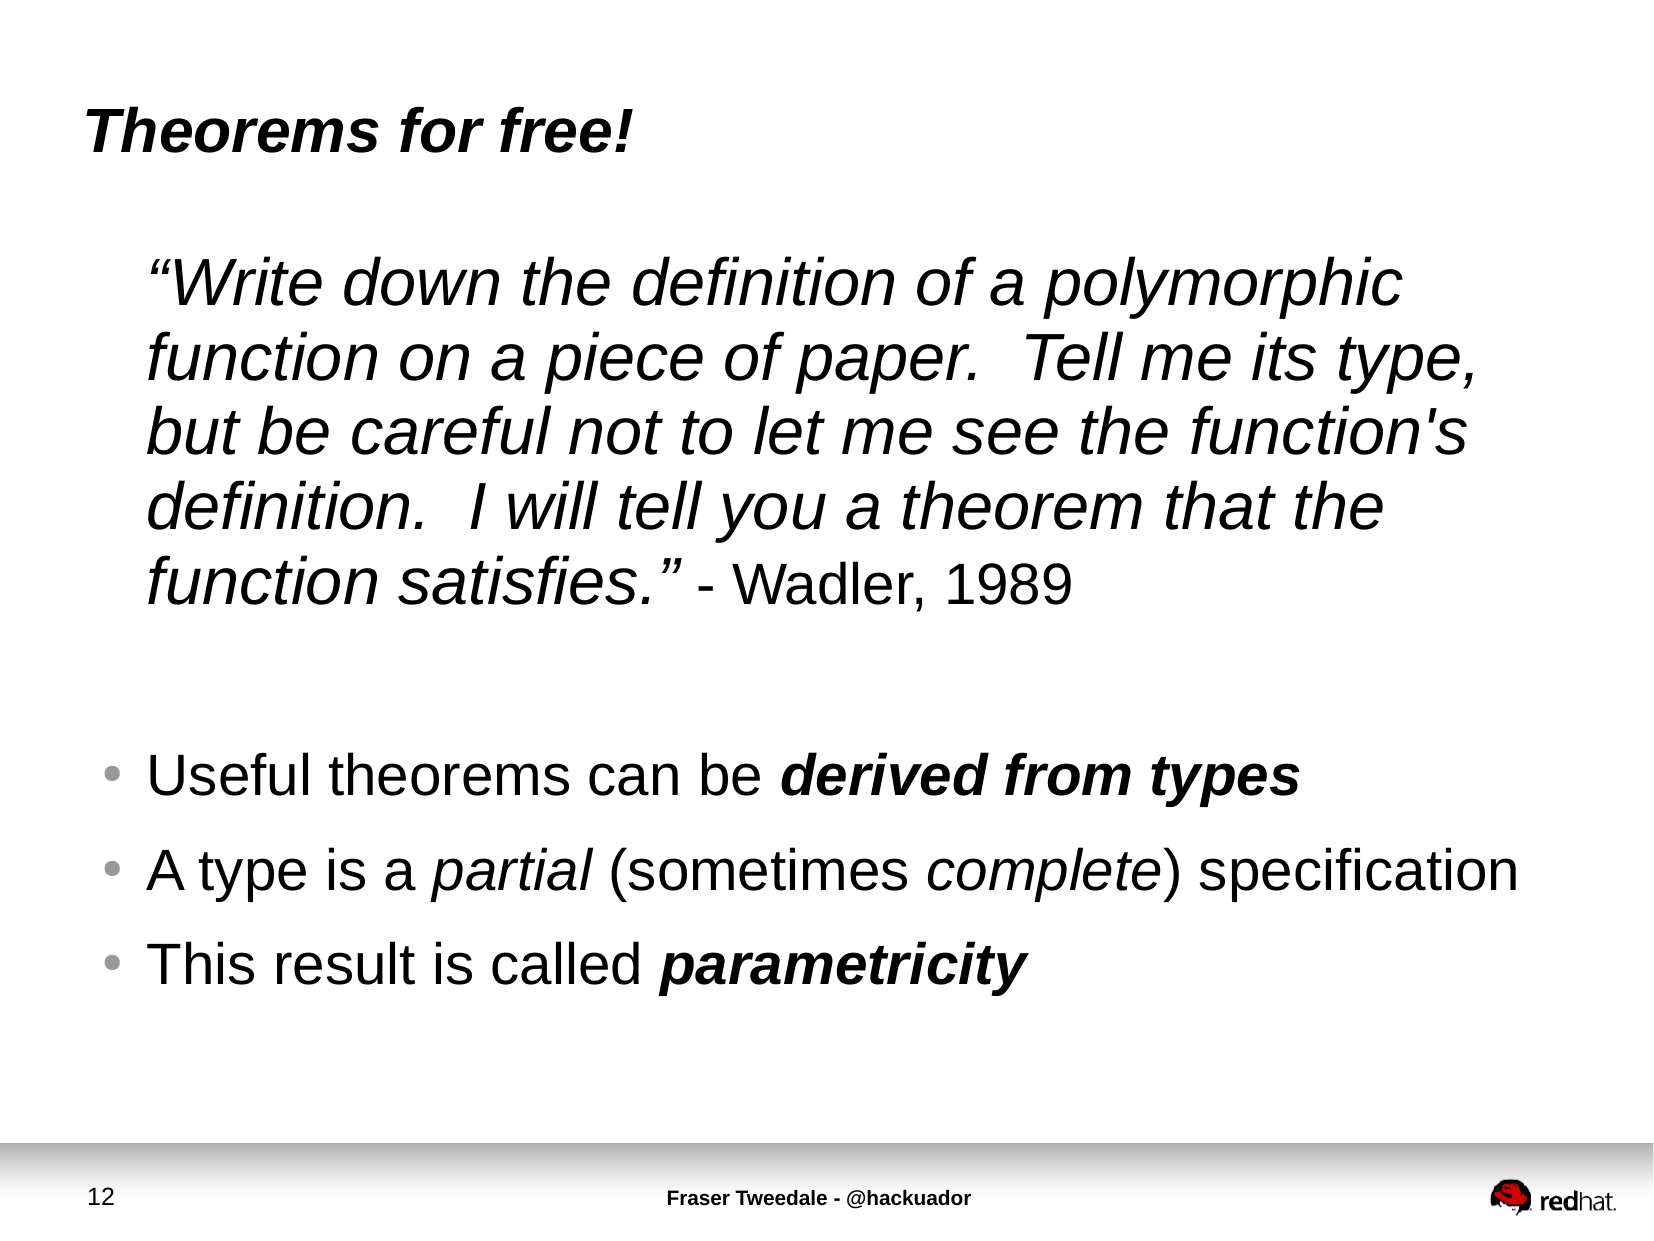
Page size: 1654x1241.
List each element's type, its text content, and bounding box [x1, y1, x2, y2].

list “Write down the definition of a polymorphic function on a piece of paper. Tell me its type, but be careful not to let me see the function's definition. I will tell you a theorem that the function satisfies.” - Wadler, 1989 Useful theorems can be derived from types A type is a partial (sometimes complete) specification This result is called parametricity [86, 244, 1576, 1039]
title Theorems for free! [82, 37, 1571, 226]
picture [0, 1143, 1654, 1241]
